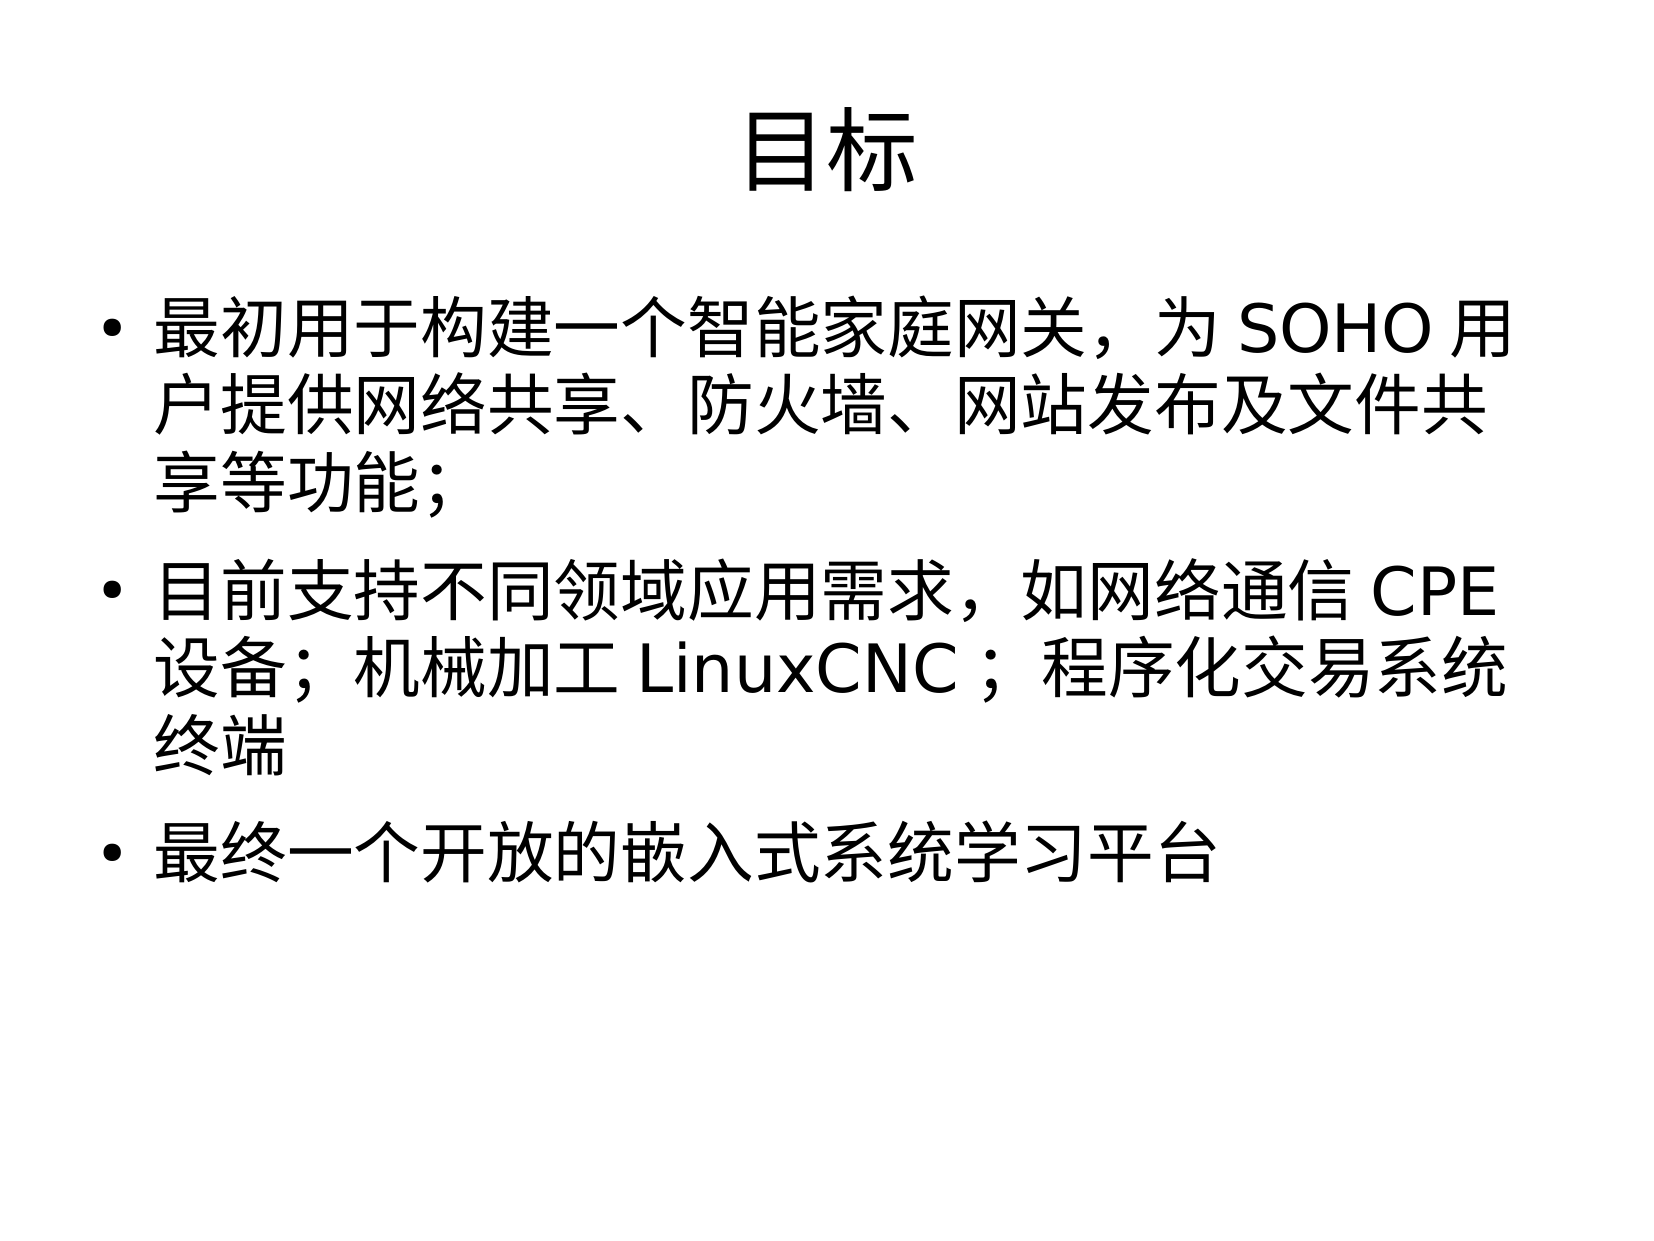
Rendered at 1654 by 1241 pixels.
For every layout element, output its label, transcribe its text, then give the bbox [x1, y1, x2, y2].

list 最初用于构建一个智能家庭网关，为SOHO用户提供网络共享、防火墙、网站发布及文件共享等功能； 目前支持不同领域应用需求，如网络通信CPE设备；机械加工LinuxCNC；程序化交易系统终端 最终一个开放的嵌入式系统学习平台 [82, 290, 1538, 1010]
title 目标 [82, 49, 1571, 257]
